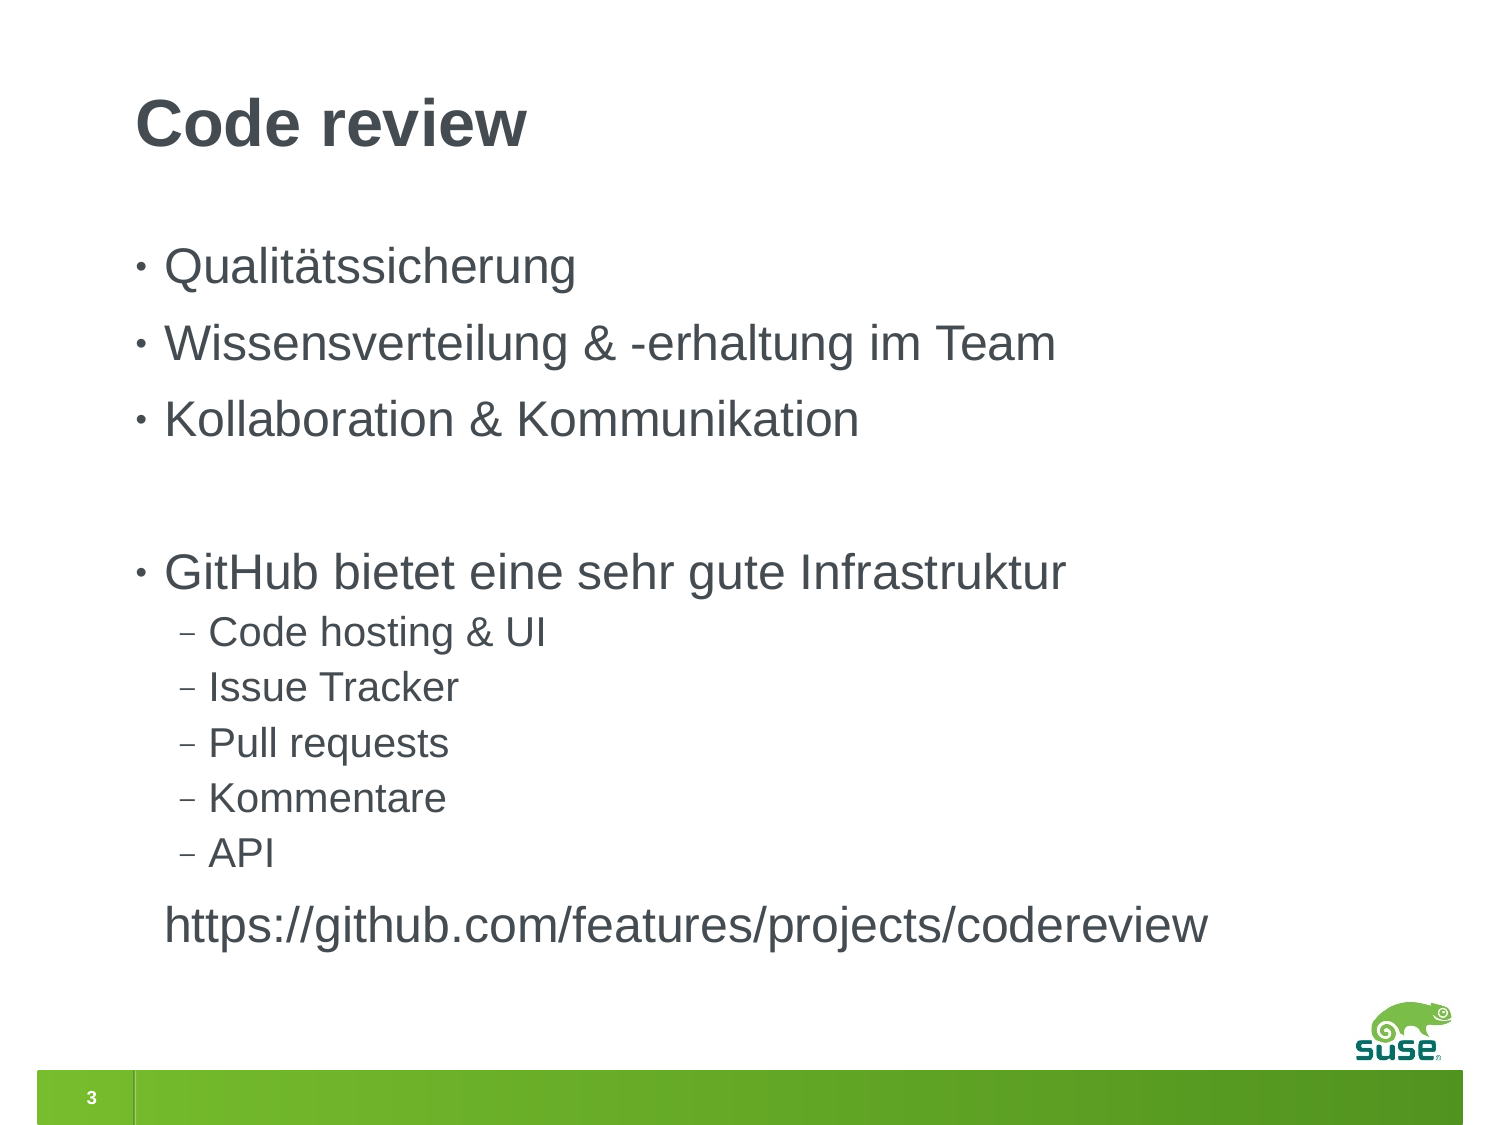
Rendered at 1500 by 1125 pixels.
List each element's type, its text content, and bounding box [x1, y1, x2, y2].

list Qualitätssicherung Wissensverteilung & -erhaltung im Team Kollaboration & Kommunikation GitHub bietet eine sehr gute Infrastruktur Code hosting & UI Issue Tracker Pull requests Kommentare API https://github.com/features/projects/codereview [135, 238, 1372, 982]
title Code review [135, 41, 1372, 204]
picture [1355, 1001, 1452, 1061]
